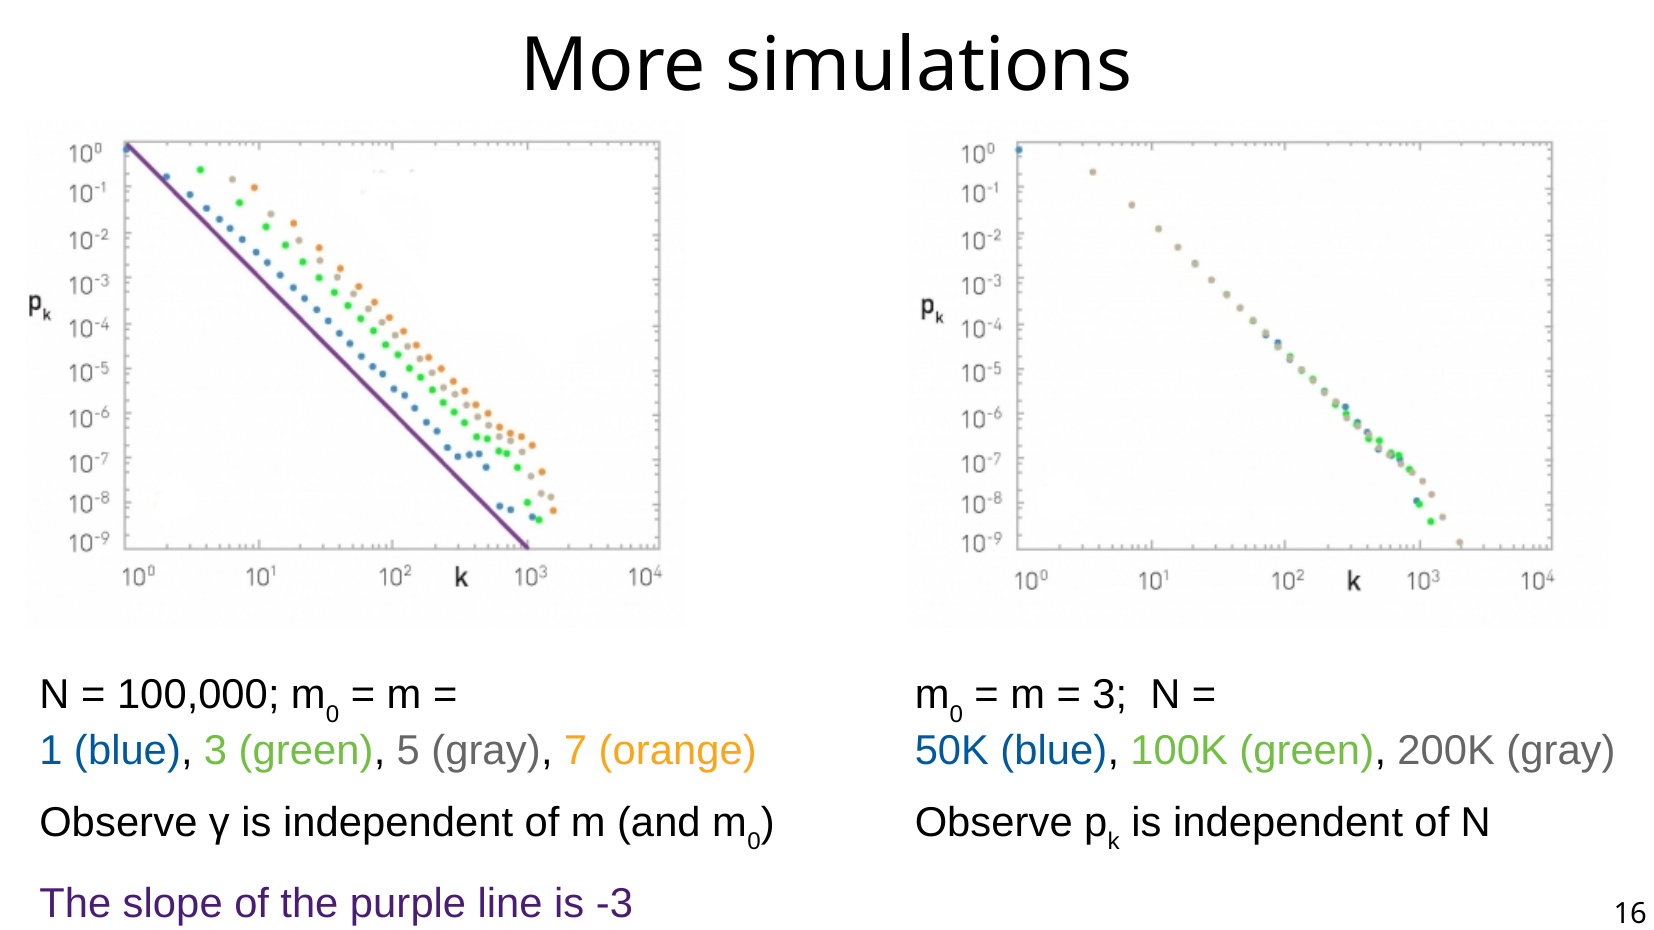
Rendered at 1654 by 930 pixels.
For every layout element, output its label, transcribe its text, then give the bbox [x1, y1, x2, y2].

picture [907, 119, 1609, 629]
title More simulations [82, 1, 1571, 120]
picture [25, 120, 686, 630]
text_box N = 100,000; m0 = m = 1 (blue), 3 (green), 5 (gray), 7 (orange) Observe γ is independent of m (and m0) The slope of the purple line is -3 [24, 663, 802, 930]
text_box m0 = m = 3; N = 50K (blue), 100K (green), 200K (gray) Observe pk is independent of N [900, 663, 1640, 916]
